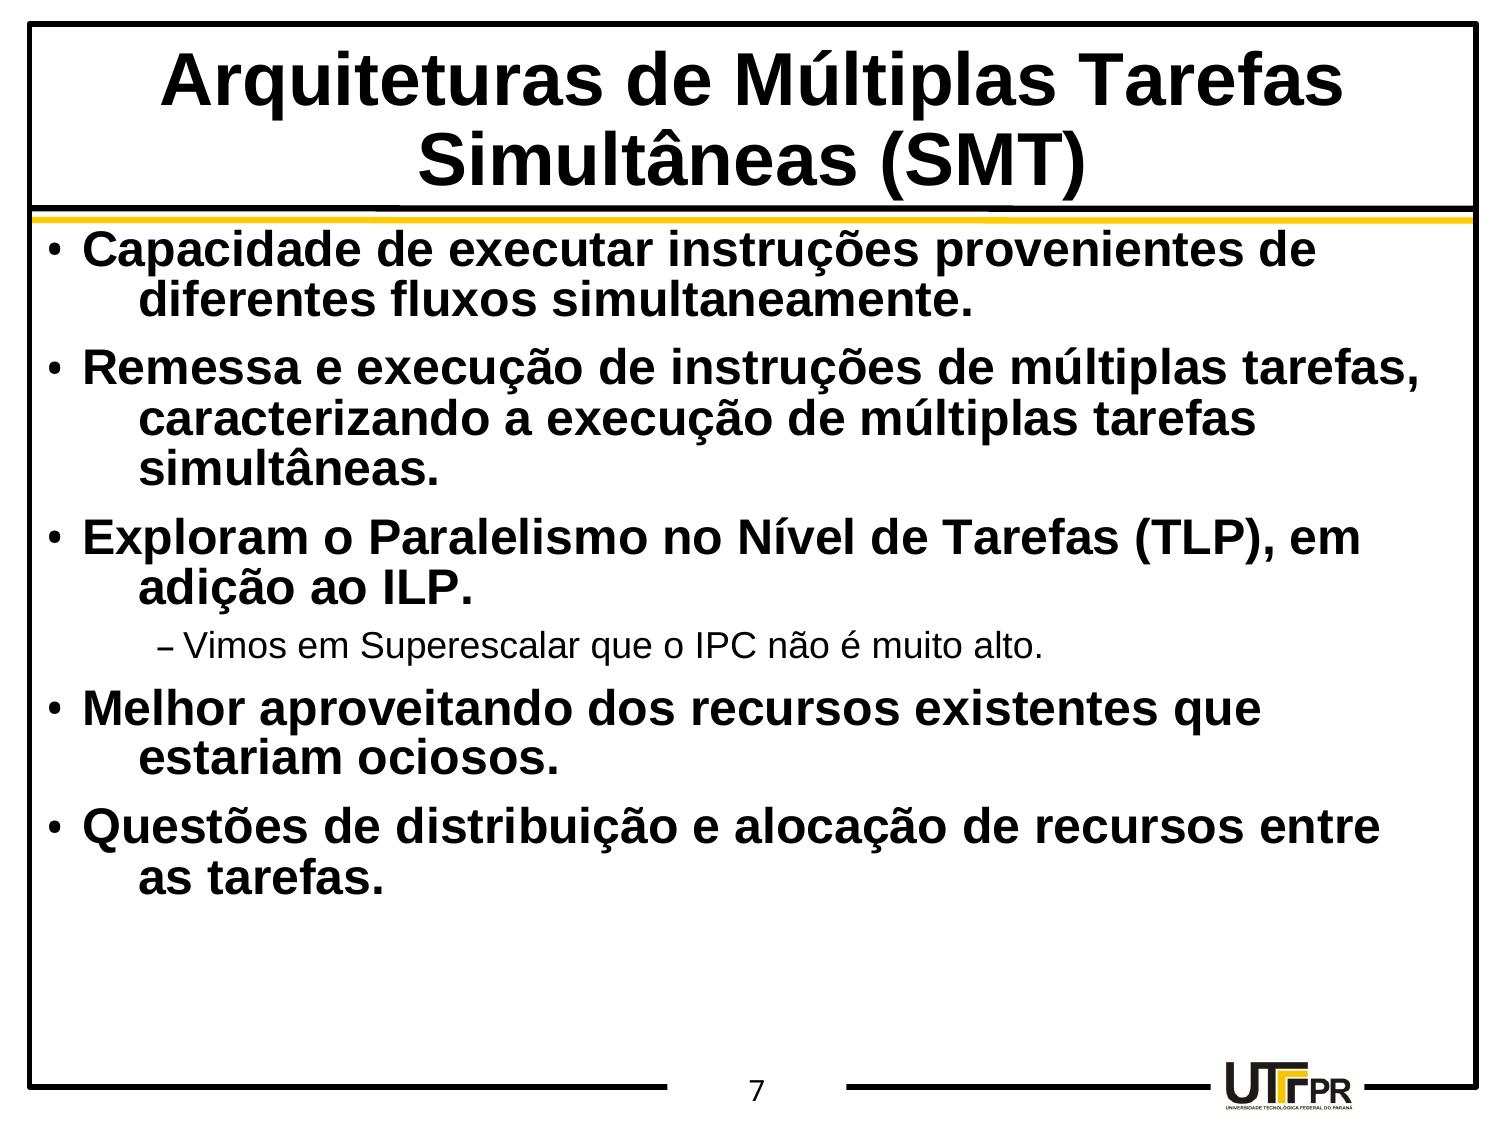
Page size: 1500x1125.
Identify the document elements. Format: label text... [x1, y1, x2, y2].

picture [1225, 1062, 1353, 1110]
list Capacidade de executar instruções provenientes de diferentes fluxos simultaneamente. Remessa e execução de instruções de múltiplas tarefas, caracterizando a execução de múltiplas tarefas simultâneas. Exploram o Paralelismo no Nível de Tarefas (TLP), em adição ao ILP. Vimos em Superescalar que o IPC não é muito alto. Melhor aproveitando dos recursos existentes que estariam ociosos. Questões de distribuição e alocação de recursos entre as tarefas. [45, 225, 1447, 1034]
title Arquiteturas de Múltiplas Tarefas Simultâneas (SMT) [29, 39, 1477, 204]
